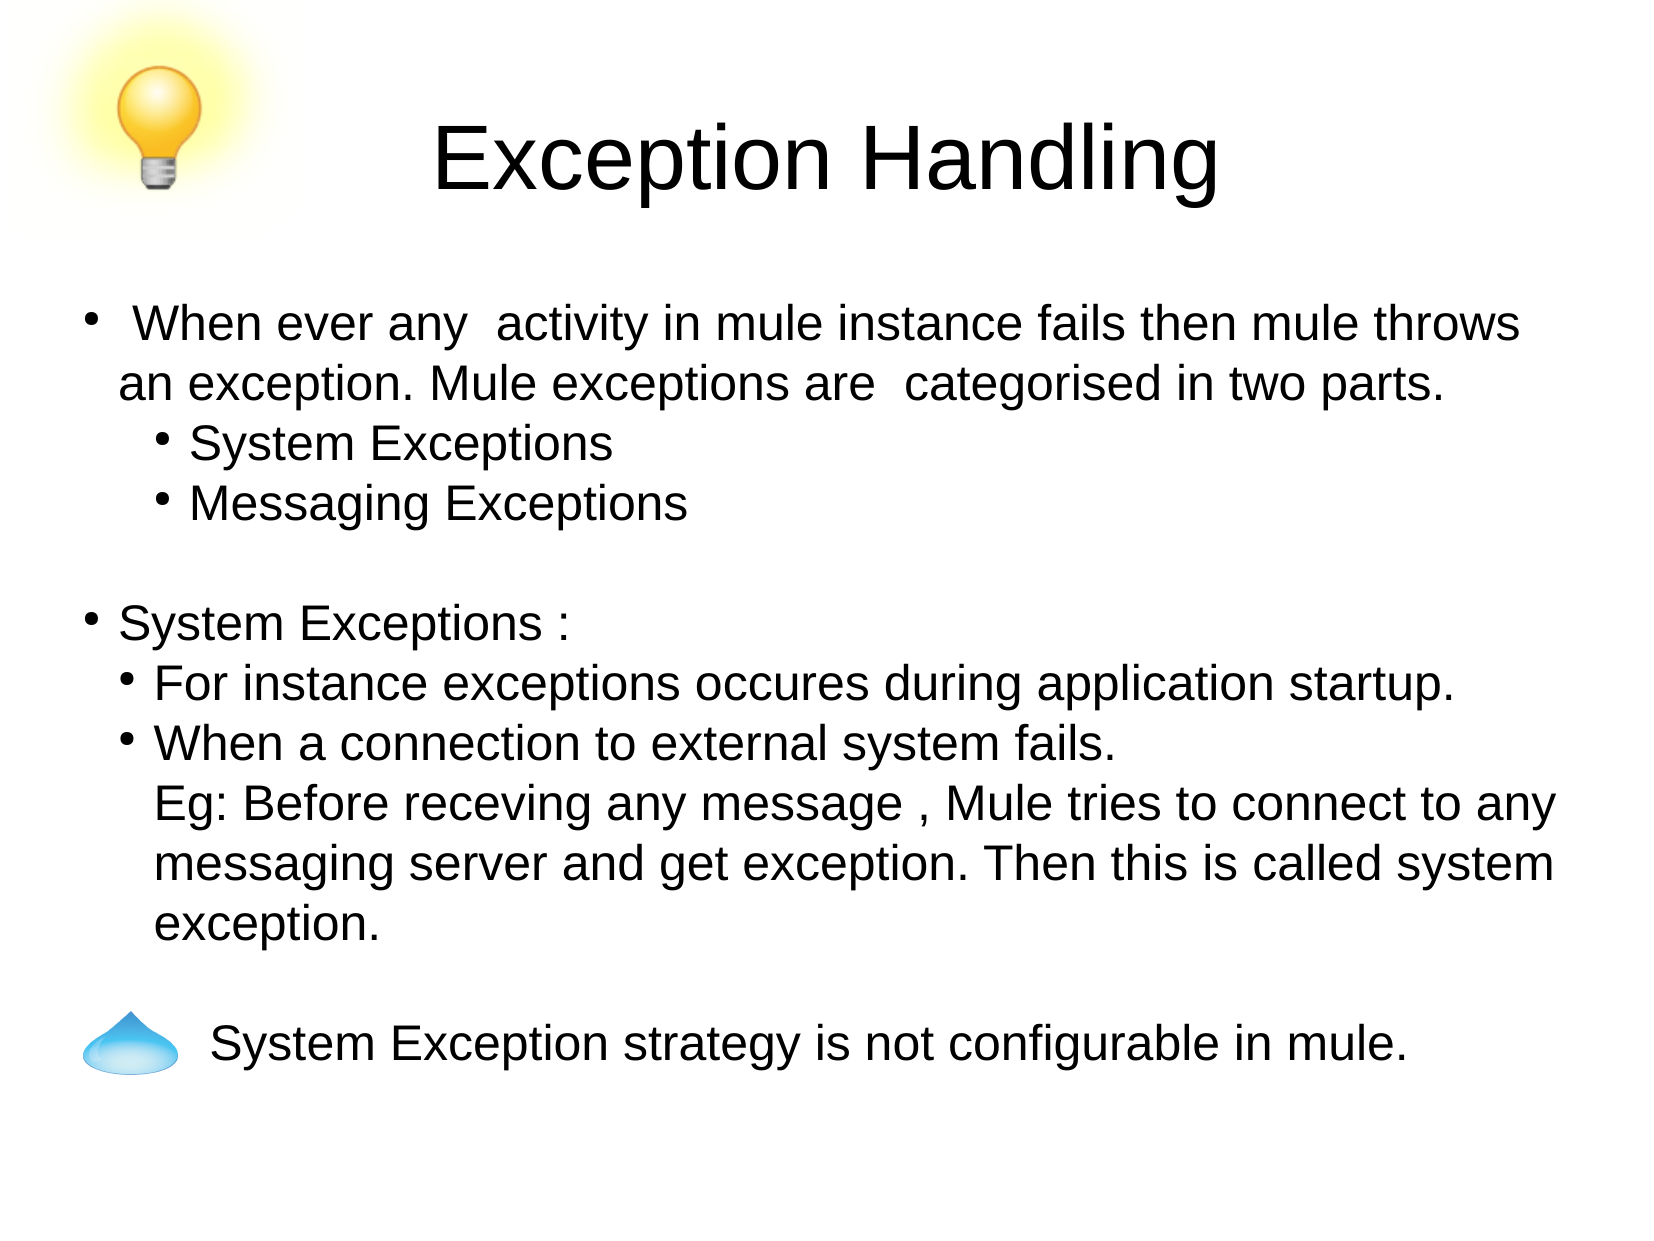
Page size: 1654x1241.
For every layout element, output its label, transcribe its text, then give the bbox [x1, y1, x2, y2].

text_box Exception Handling [82, 49, 1571, 257]
picture [7, 0, 307, 237]
picture [83, 1011, 178, 1075]
text_box When ever any activity in mule instance fails then mule throws an exception. Mule exceptions are categorised in two parts. System Exceptions Messaging Exceptions System Exceptions : For instance exceptions occures during application startup. When a connection to external system fails. Eg: Before receving any message , Mule tries to connect to any messaging server and get exception. Then this is called system exception. System Exception strategy is not configurable in mule. [82, 290, 1571, 1010]
